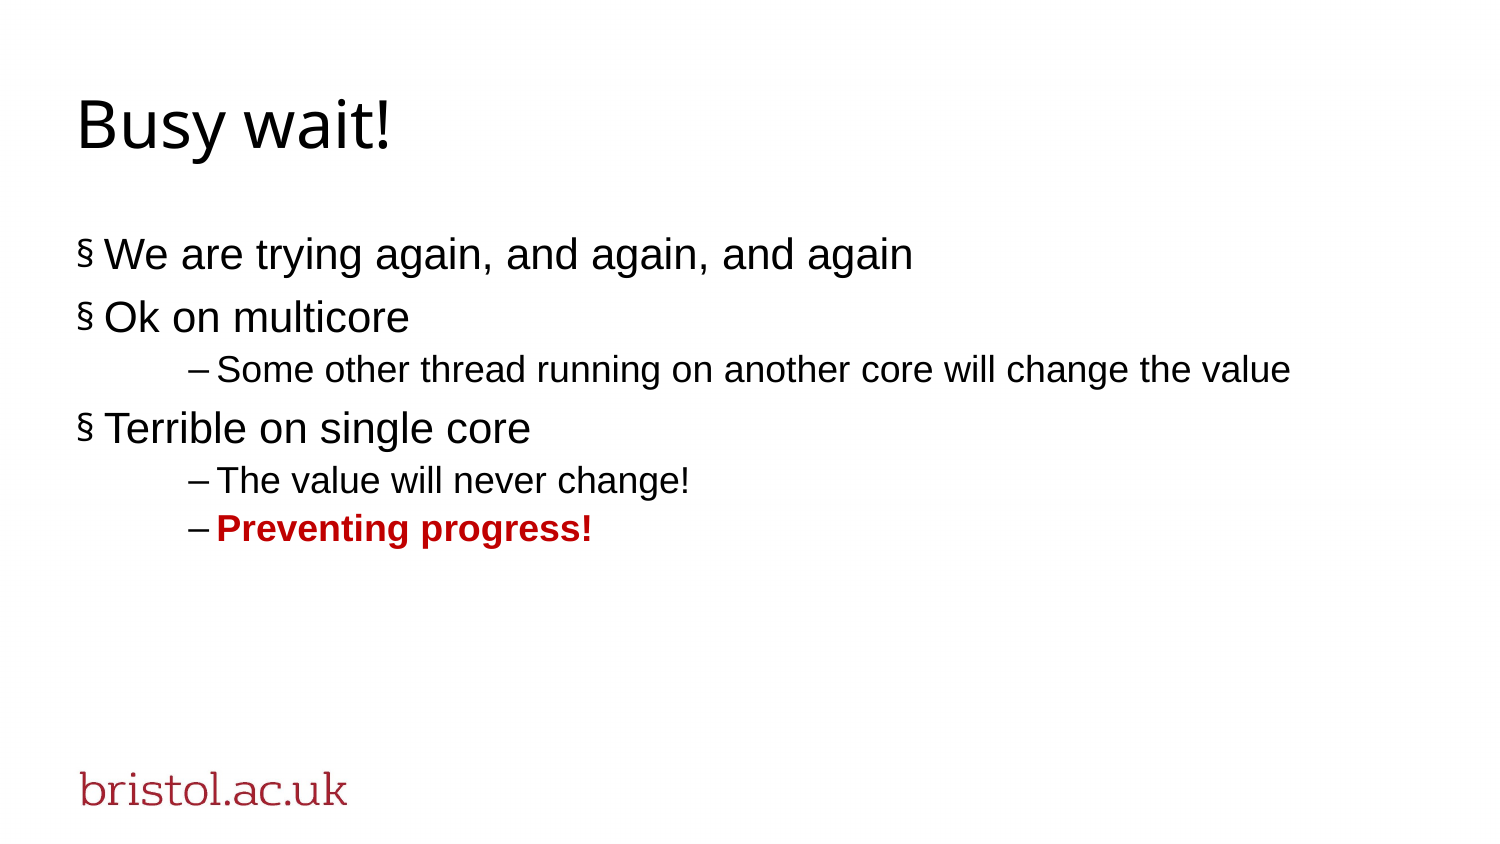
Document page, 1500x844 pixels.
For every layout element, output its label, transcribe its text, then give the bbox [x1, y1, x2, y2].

list We are trying again, and again, and again Ok on multicore Some other thread running on another core will change the value Terrible on single core The value will never change! Preventing progress! [60, 224, 1440, 699]
title Busy wait! [60, 44, 1440, 209]
